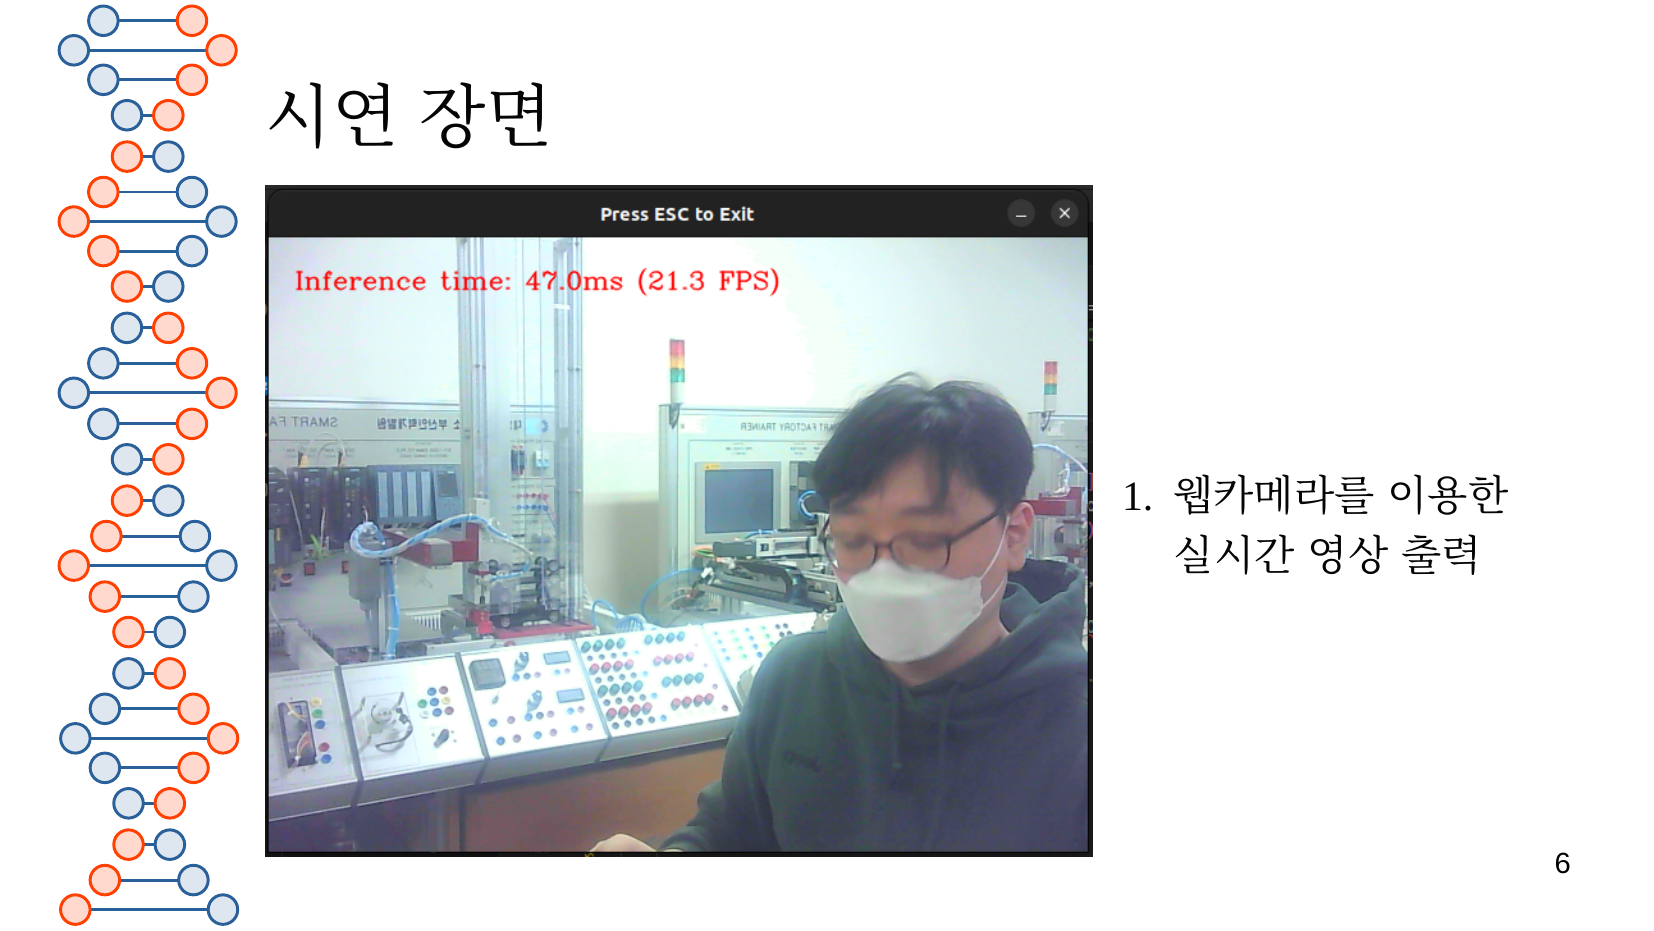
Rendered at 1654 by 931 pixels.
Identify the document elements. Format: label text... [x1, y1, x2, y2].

title 1. 웹카메라를 이용한 실시간 영상 출력 [1122, 188, 1625, 857]
picture [265, 185, 1093, 857]
title 시연 장면 [265, 35, 1595, 189]
